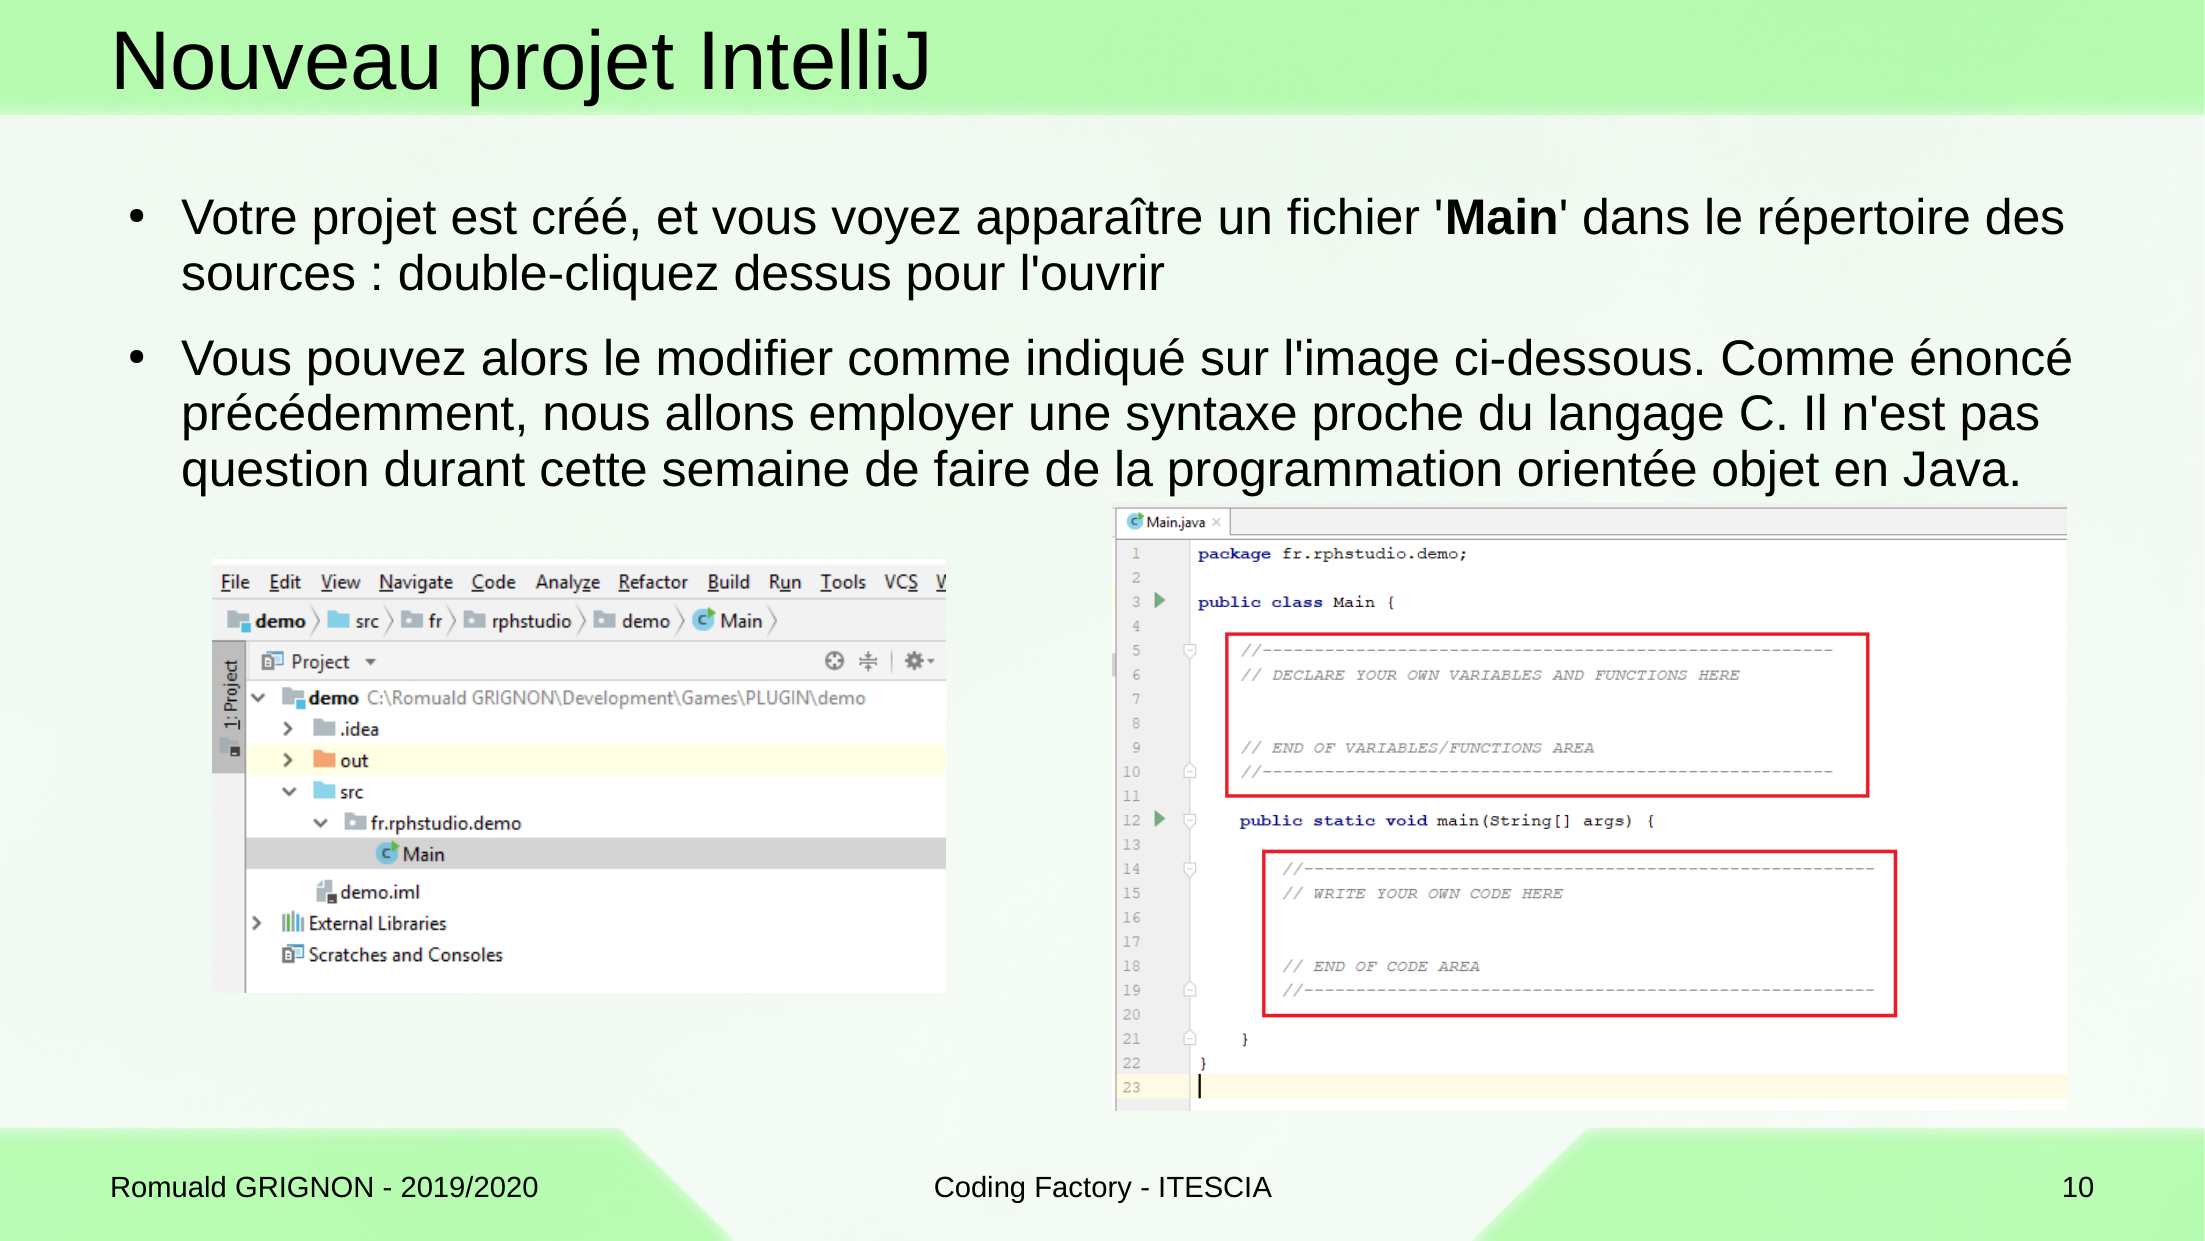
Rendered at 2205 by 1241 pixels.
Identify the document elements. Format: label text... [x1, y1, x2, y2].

title Nouveau projet IntelliJ [110, 49, 2095, 257]
picture [0, 0, 2205, 1241]
list Votre projet est créé, et vous voyez apparaître un fichier 'Main' dans le répertoire des sources : double-cliquez dessus pour l'ouvrir Vous pouvez alors le modifier comme indiqué sur l'image ci-dessous. Comme énoncé précédemment, nous allons employer une syntaxe proche du langage C. Il n'est pas question durant cette semaine de faire de la programmation orientée objet en Java. [110, 259, 2095, 767]
